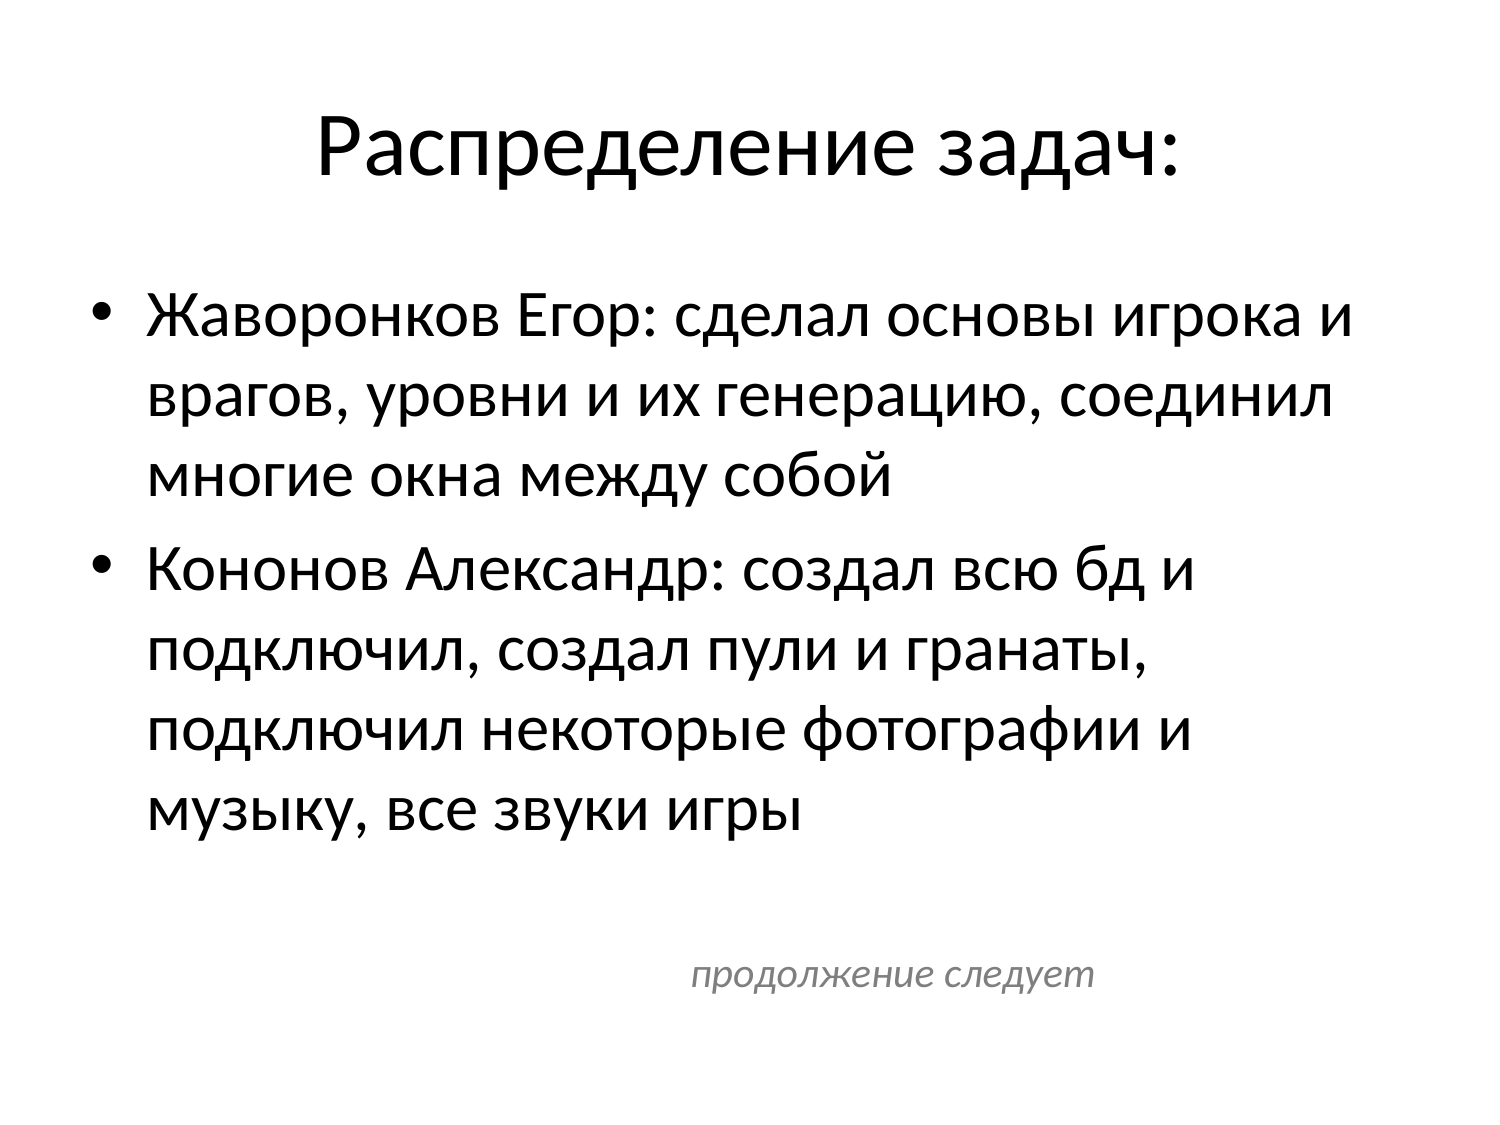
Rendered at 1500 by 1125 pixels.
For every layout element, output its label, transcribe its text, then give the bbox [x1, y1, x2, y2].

list Жаворонков Егор: сделал основы игрока и врагов, уровни и их генерацию, соединил многие окна между собой Кононов Александр: создал всю бд и подключил, создал пули и гранаты, подключил некоторые фотографии и музыку, все звуки игры продолжение следует [75, 262, 1425, 1005]
title Распределение задач: [75, 45, 1425, 233]
